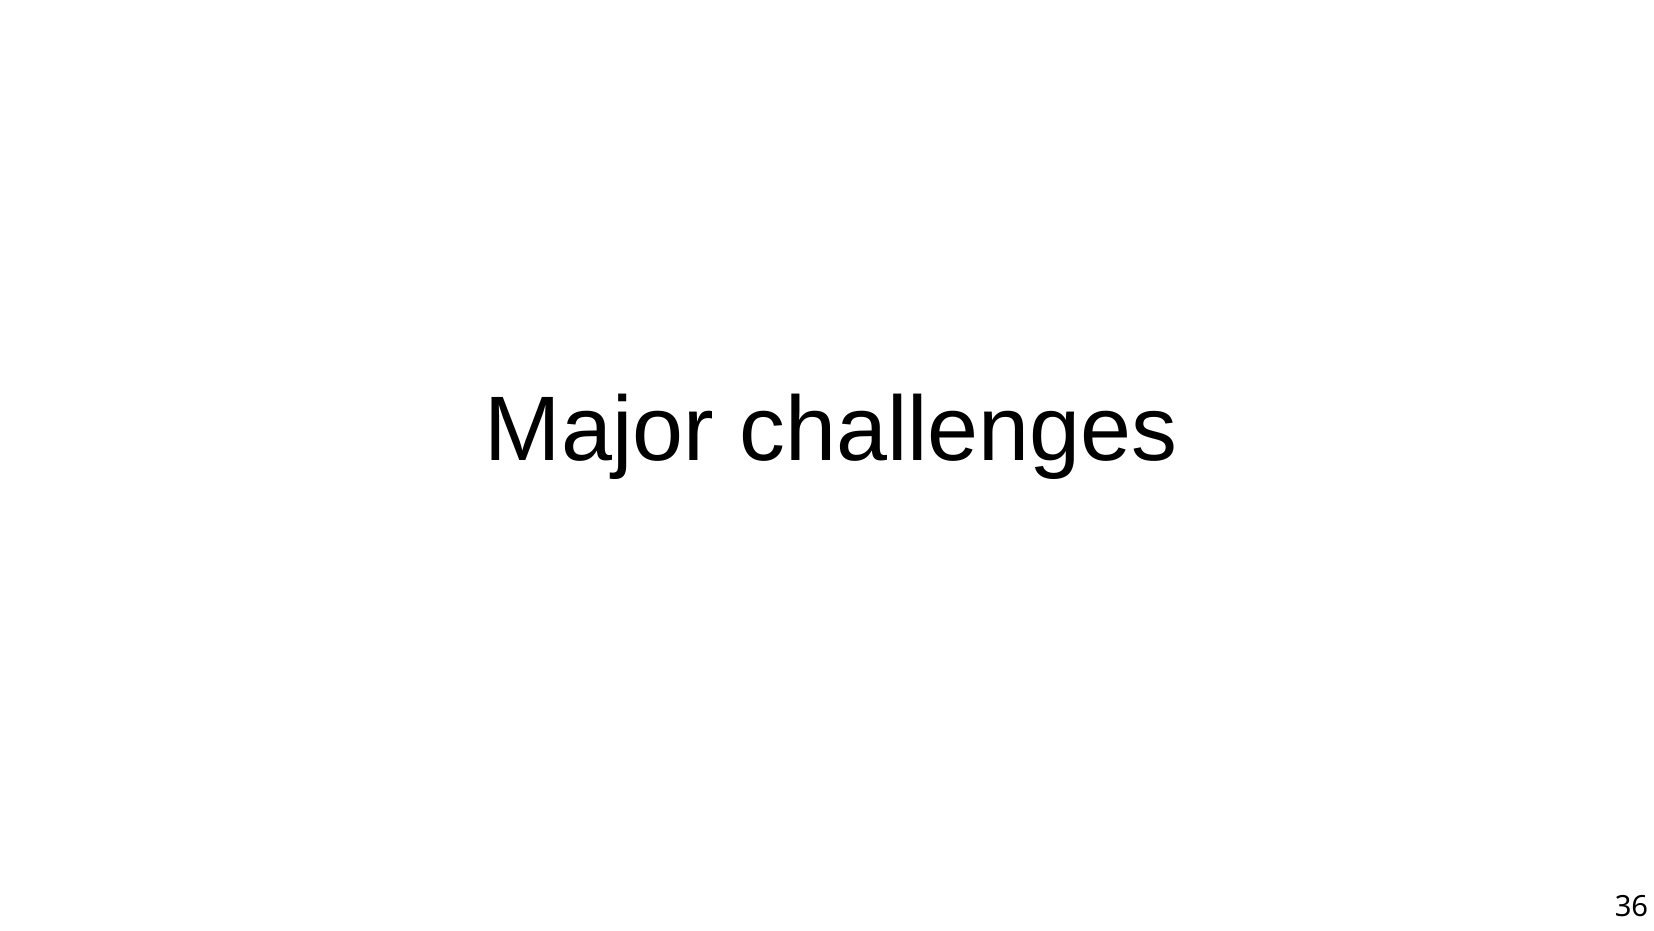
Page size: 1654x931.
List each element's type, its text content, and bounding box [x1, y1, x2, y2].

title Major challenges [87, 350, 1576, 507]
